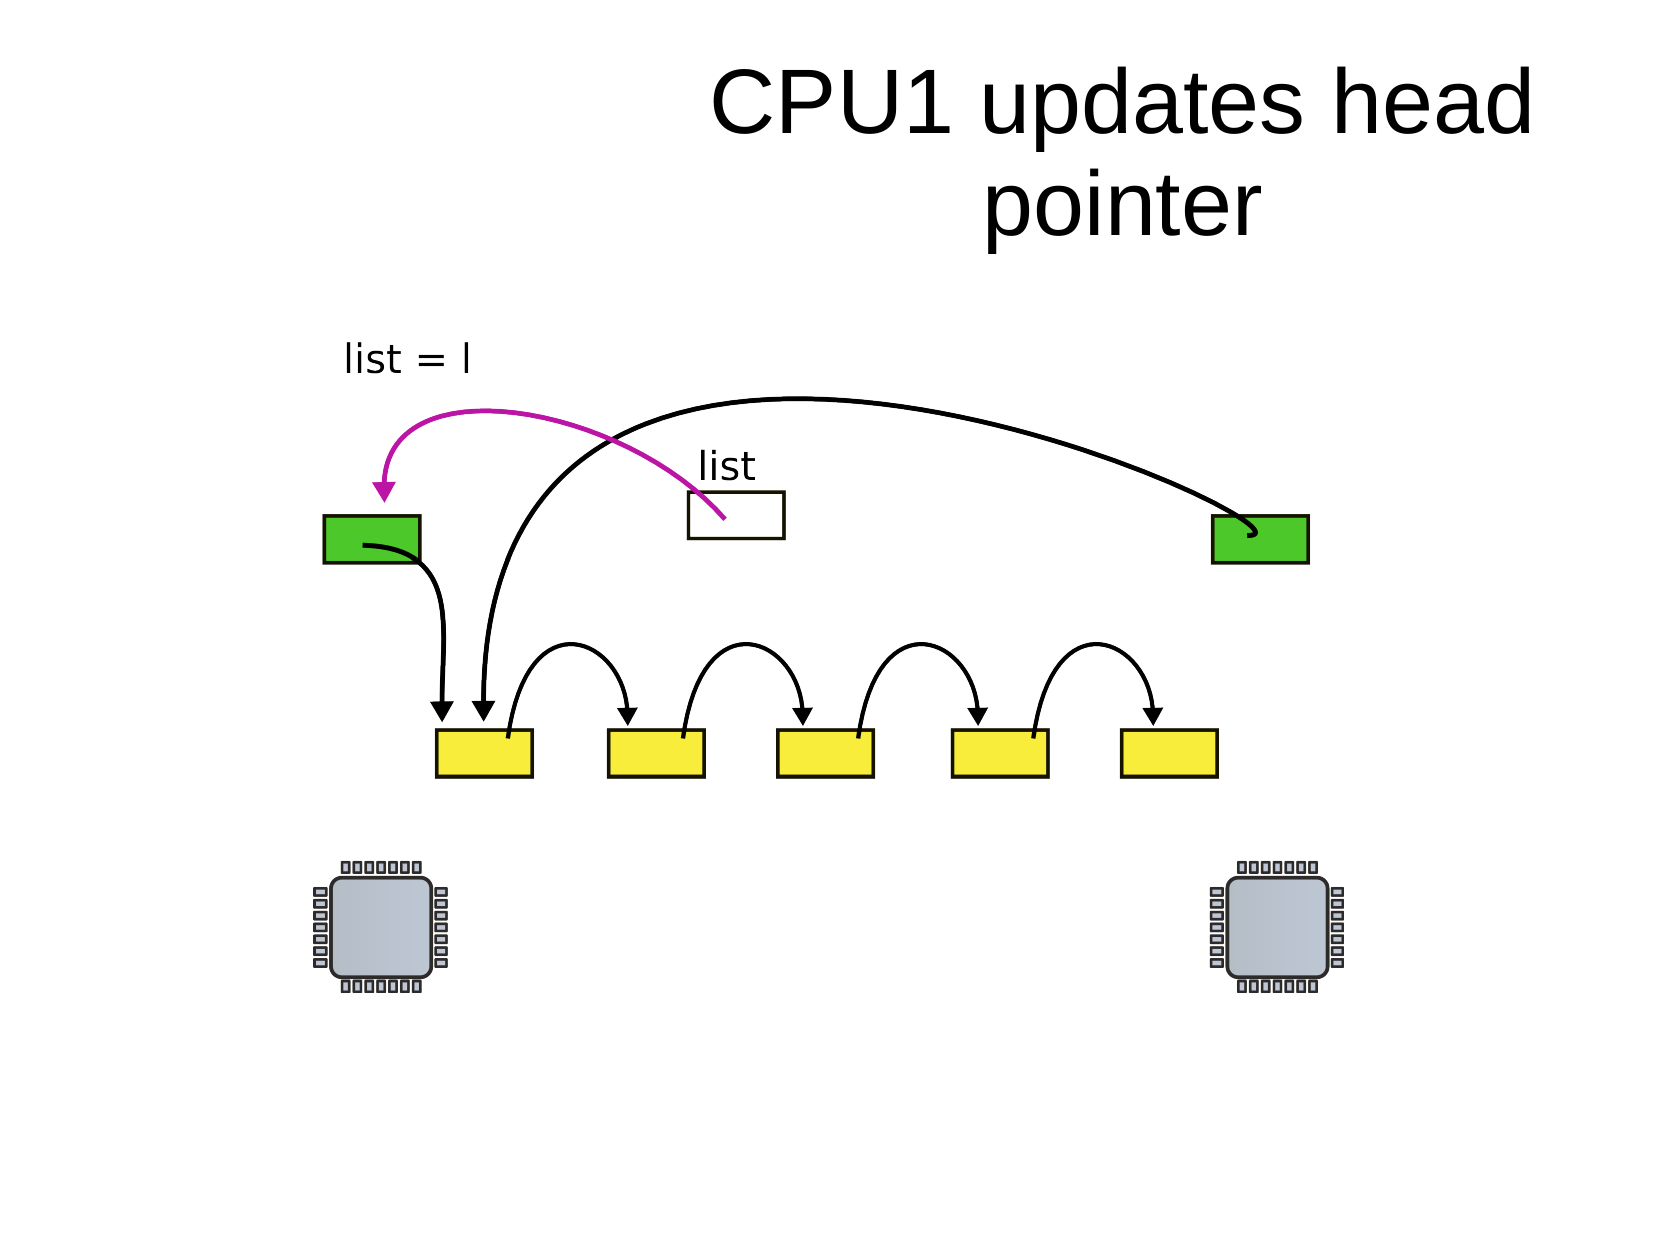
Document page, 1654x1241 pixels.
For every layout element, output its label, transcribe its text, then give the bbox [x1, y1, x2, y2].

title CPU1 updates head pointer [675, 49, 1571, 257]
picture [313, 342, 1344, 993]
